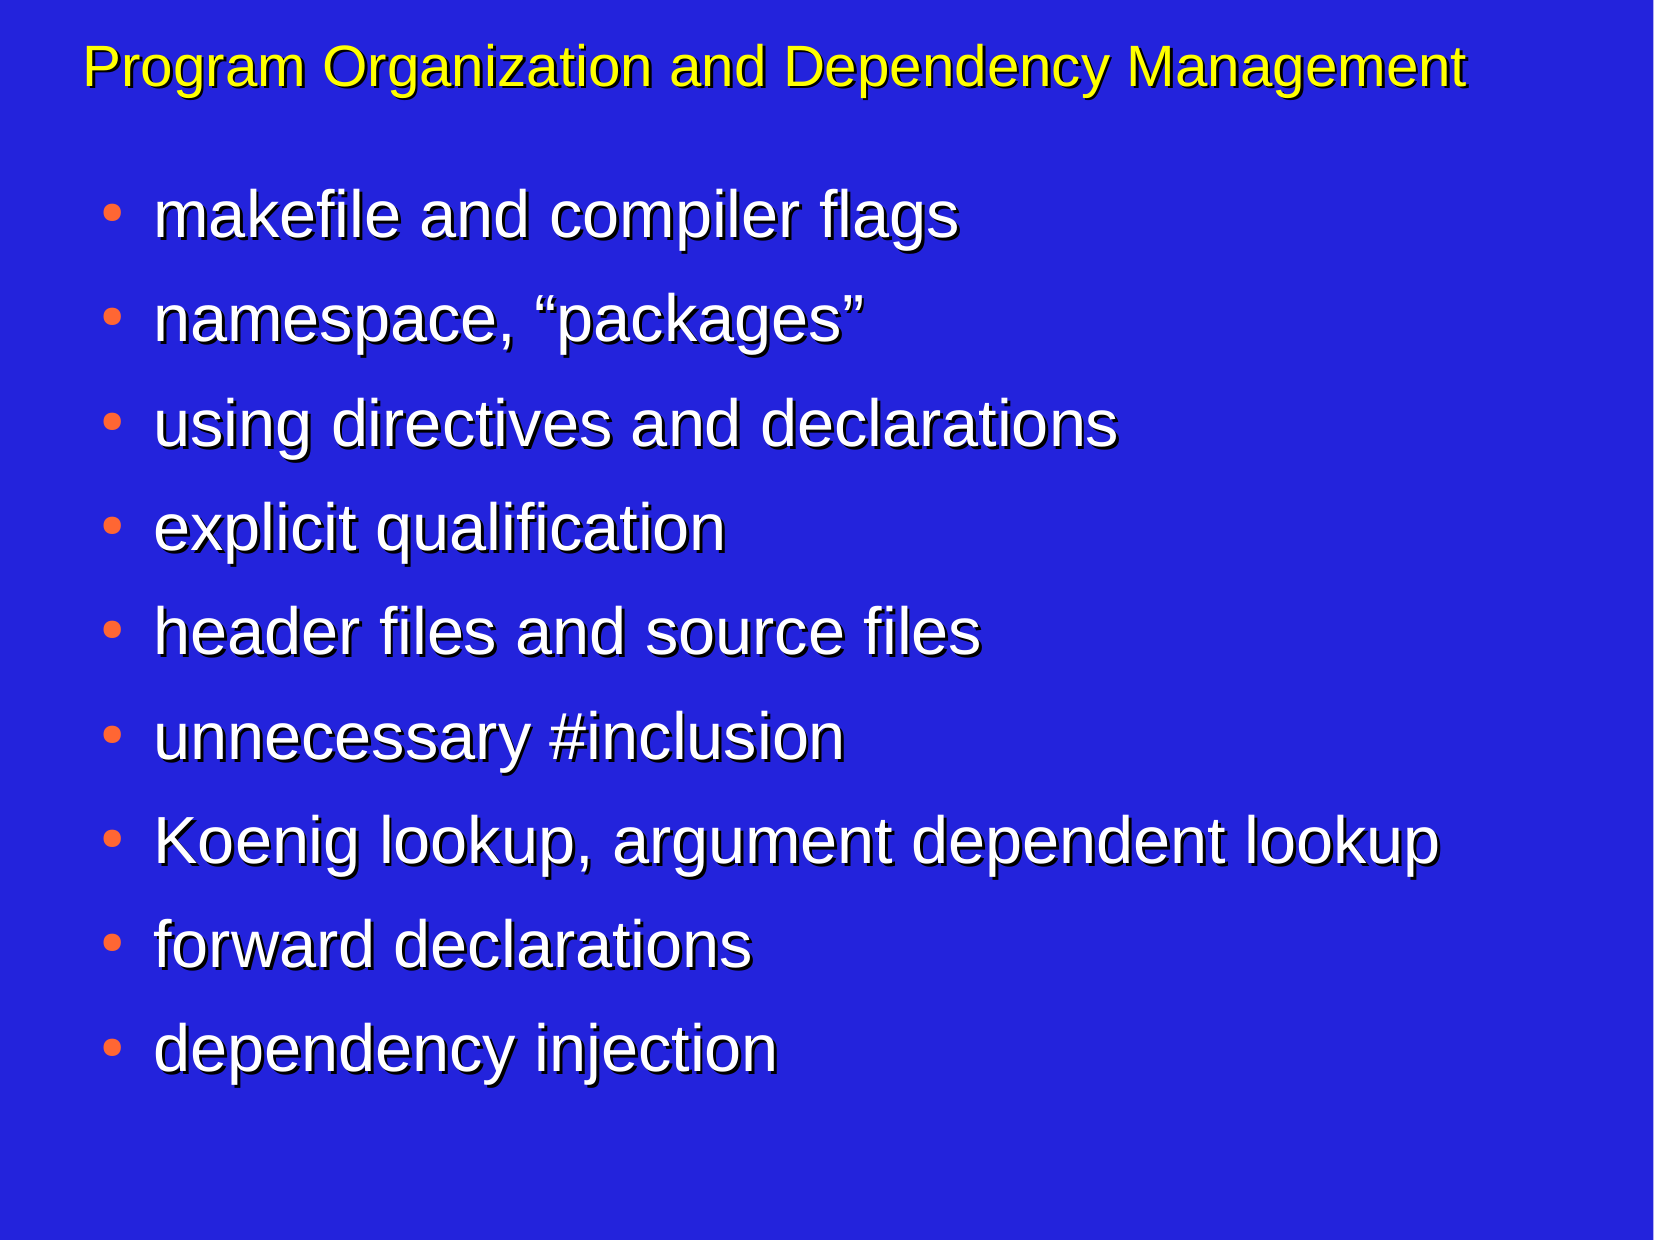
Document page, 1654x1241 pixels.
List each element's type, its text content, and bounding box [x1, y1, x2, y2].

title Program Organization and Dependency Management [82, 2, 1571, 130]
list makefile and compiler flags namespace, “packages” using directives and declarations explicit qualification header files and source files unnecessary #inclusion Koenig lookup, argument dependent lookup forward declarations dependency injection [82, 177, 1571, 1182]
